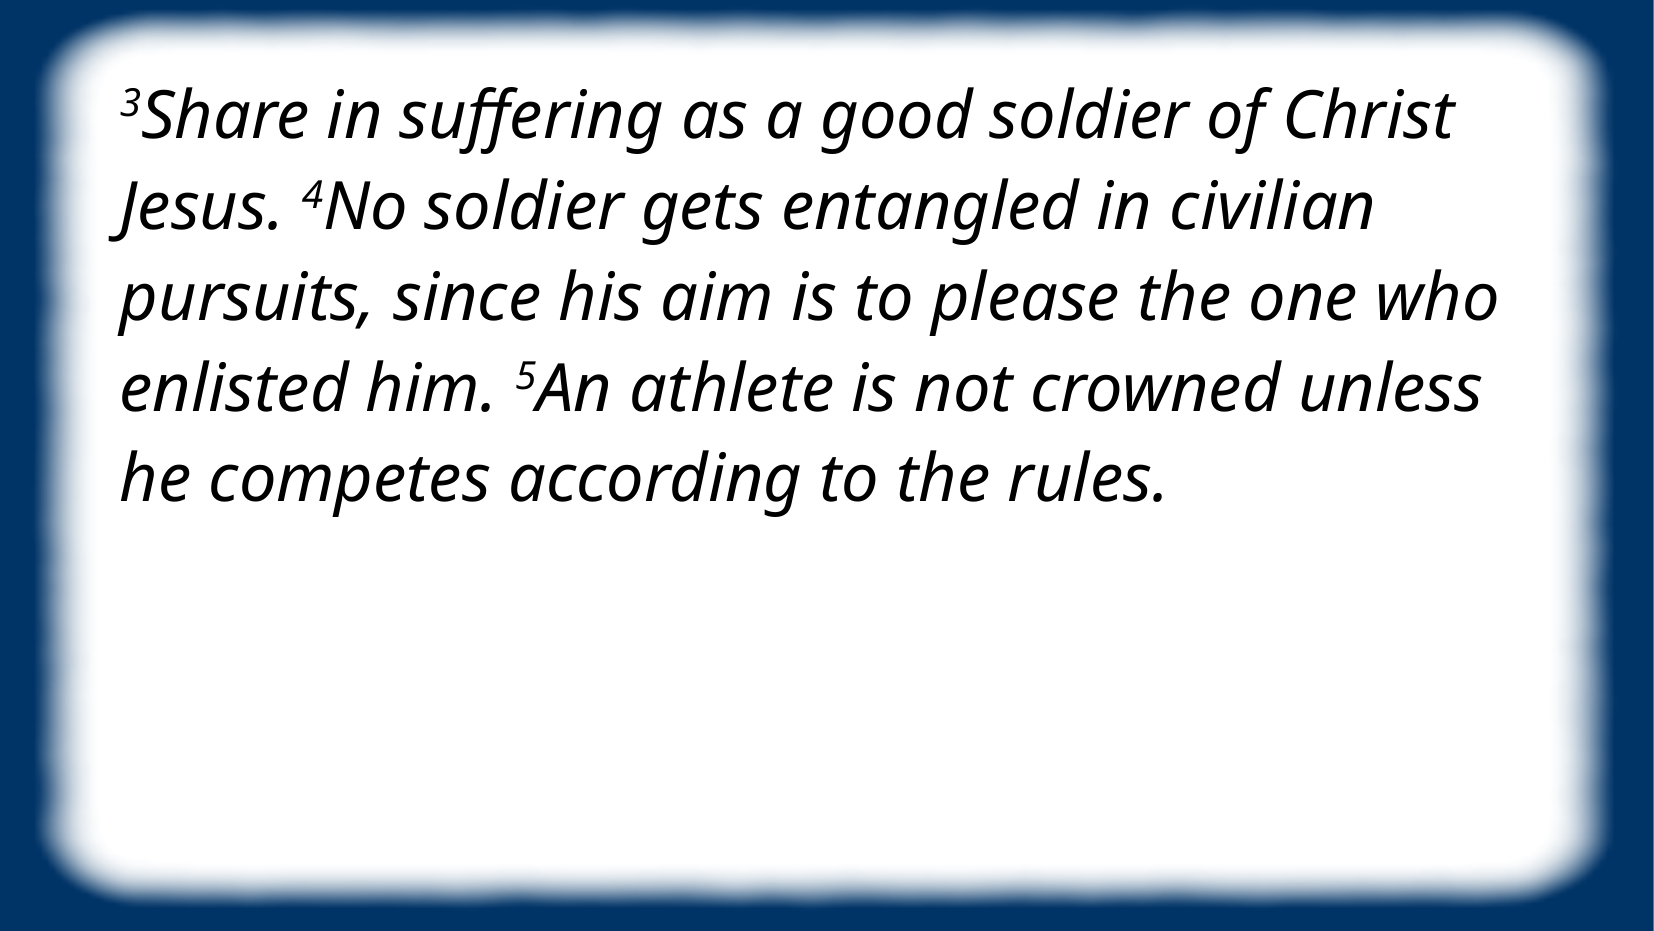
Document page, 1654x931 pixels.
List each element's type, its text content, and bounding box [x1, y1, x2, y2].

picture [0, 0, 1654, 931]
text_box 3Share in suffering as a good soldier of Christ Jesus. 4No soldier gets entangled in civilian pursuits, since his aim is to please the one who enlisted him. 5An athlete is not crowned unless he competes according to the rules. [105, 60, 1546, 519]
